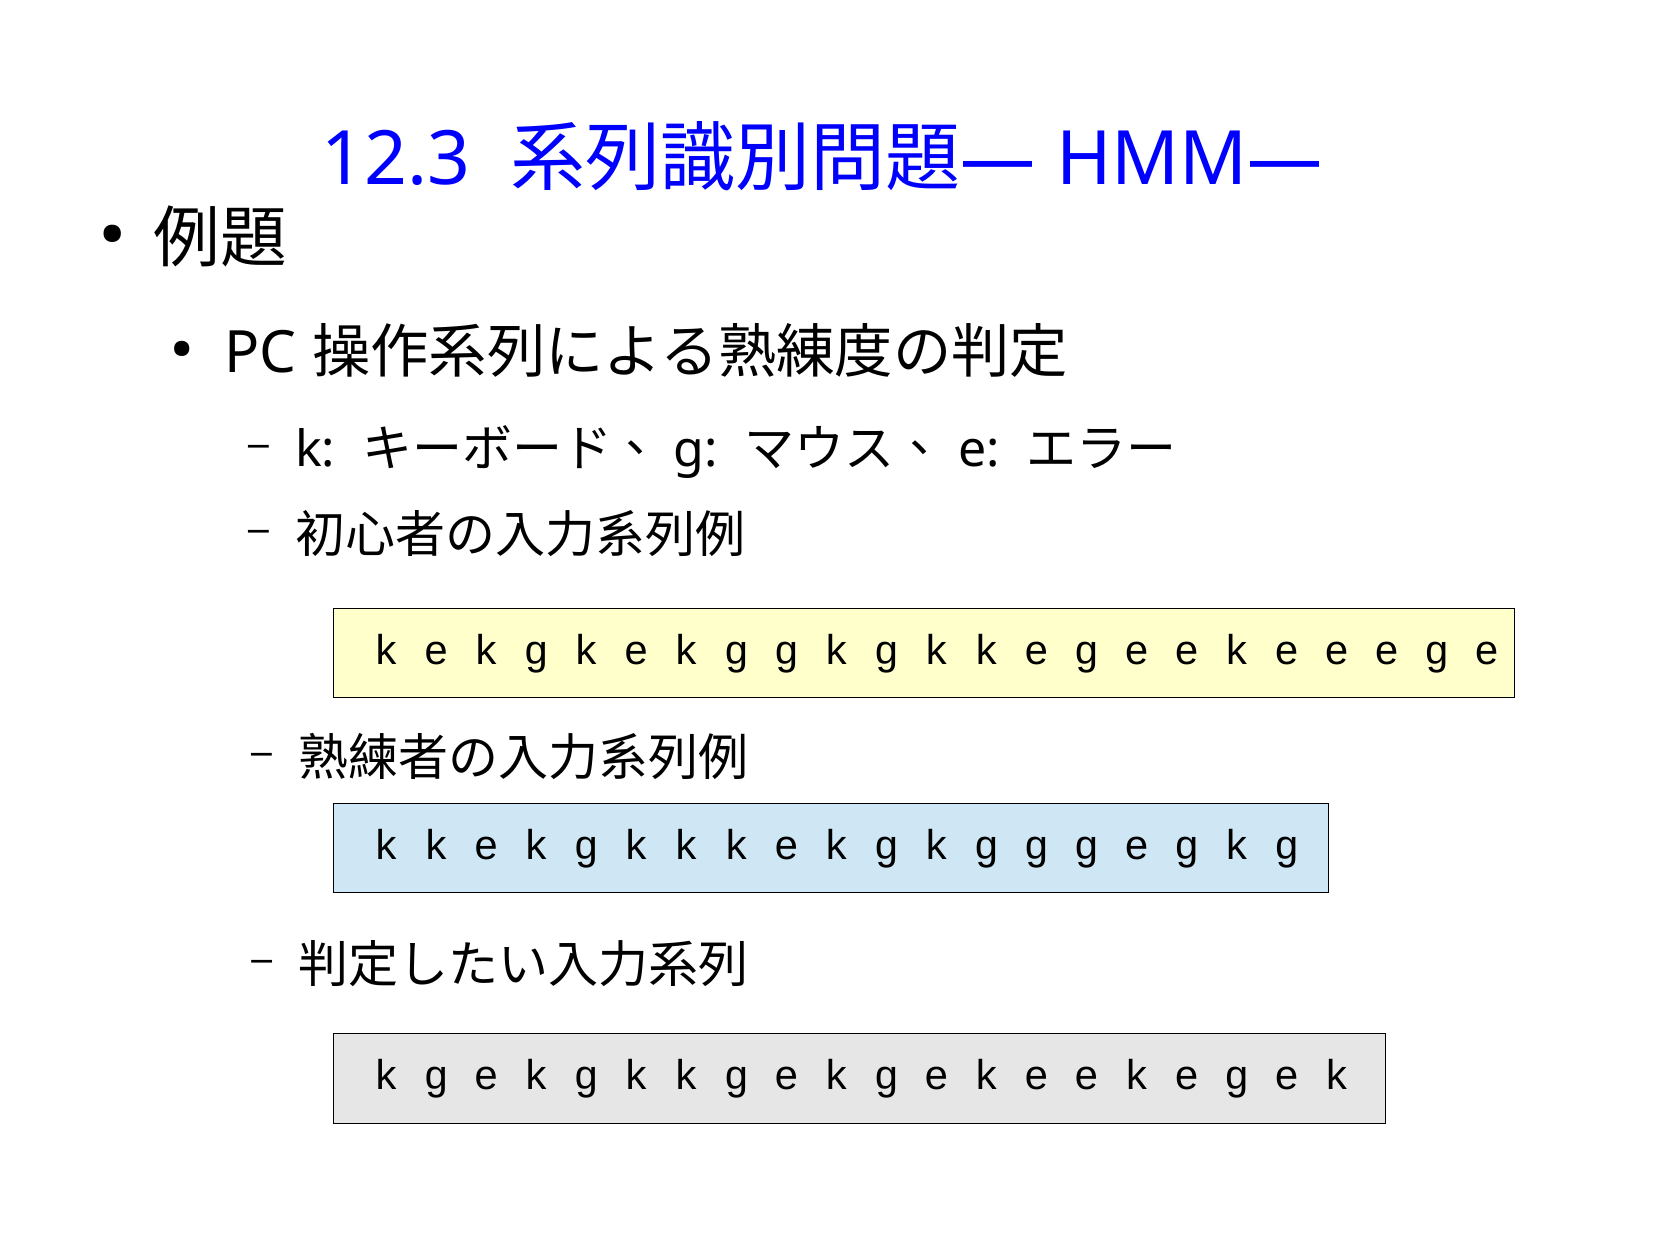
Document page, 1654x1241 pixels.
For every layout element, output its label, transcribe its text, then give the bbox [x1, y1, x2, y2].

title 12.3 系列識別問題―HMM― [78, 51, 1567, 259]
text_box k k e k g k k k e k g k g g g e g k g [333, 803, 1329, 893]
text_box k g e k g k k g e k g e k e e k e g e k [333, 1033, 1386, 1124]
list 熟練者の入力系列例 [85, 721, 1574, 834]
list 例題 PC操作系列による熟練度の判定 k: キーボード、g: マウス、e: エラー 初心者の入力系列例 [82, 189, 1571, 599]
list 判定したい入力系列 [85, 928, 1574, 1041]
text_box k e k g k e k g g k g k k e g e e k e e e g e [333, 608, 1515, 698]
